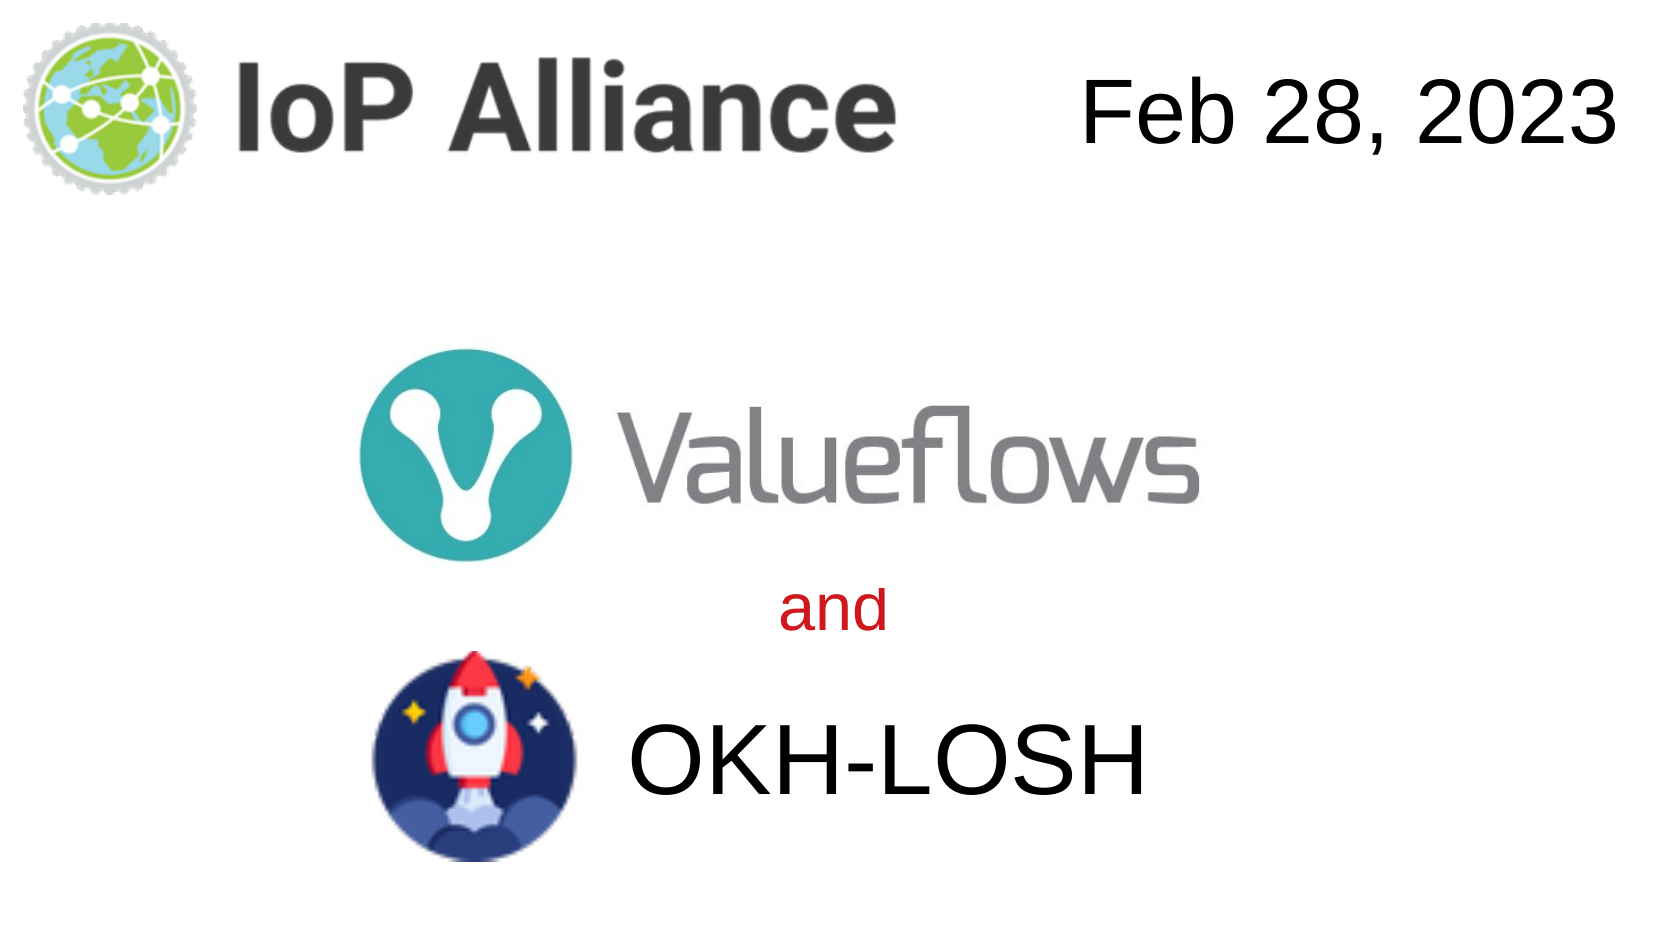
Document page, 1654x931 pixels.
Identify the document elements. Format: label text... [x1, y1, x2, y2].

picture [370, 651, 581, 862]
text_box OKH-LOSH [613, 696, 1199, 823]
text_box Feb 28, 2023 [1065, 52, 1636, 273]
subtitle and [90, 555, 1579, 660]
picture [23, 23, 901, 196]
picture [330, 317, 1231, 588]
